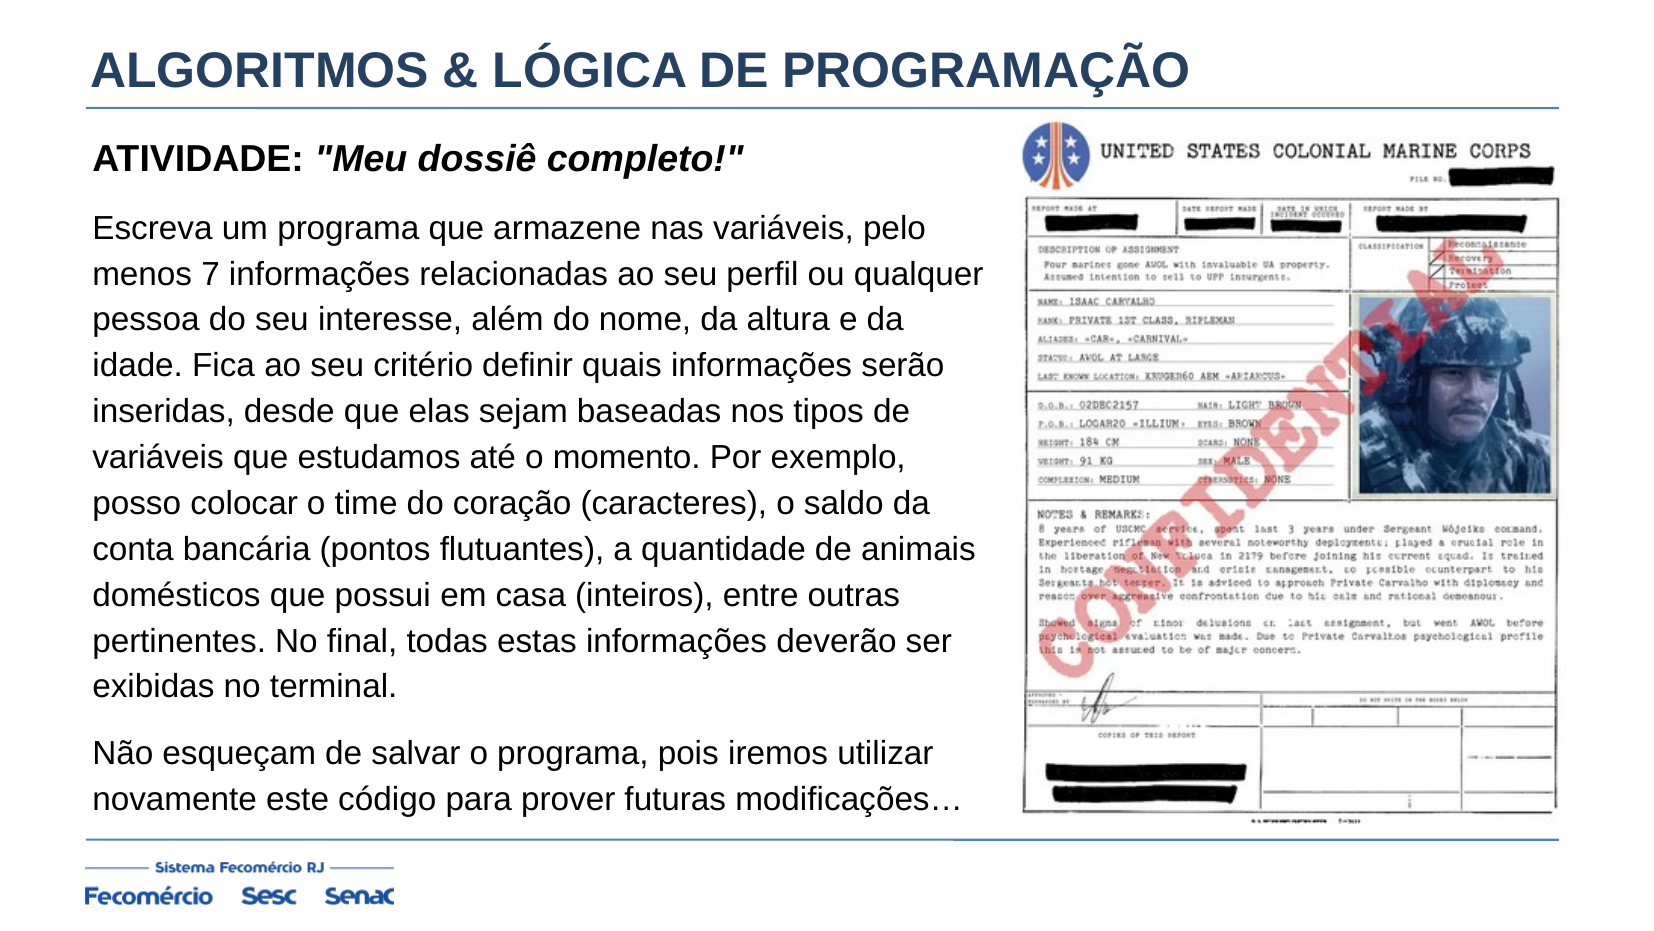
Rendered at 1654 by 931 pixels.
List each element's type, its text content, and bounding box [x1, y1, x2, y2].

text_box ATIVIDADE: "Meu dossiê completo!" Escreva um programa que armazene nas variáveis, pelo menos 7 informações relacionadas ao seu perfil ou qualquer pessoa do seu interesse, além do nome, da altura e da idade. Fica ao seu critério definir quais informações serão inseridas, desde que elas sejam baseadas nos tipos de variáveis que estudamos até o momento. Por exemplo, posso colocar o time do coração (caracteres), o saldo da conta bancária (pontos flutuantes), a quantidade de animais domésticos que possui em casa (inteiros), entre outras pertinentes. No final, todas estas informações deverão ser exibidas no terminal. Não esqueçam de salvar o programa, pois iremos utilizar novamente este código para prover futuras modificações… [77, 112, 1001, 836]
picture [62, 845, 416, 921]
picture [1011, 112, 1573, 836]
text_box ALGORITMOS & LÓGICA DE PROGRAMAÇÃO [90, 32, 1564, 104]
